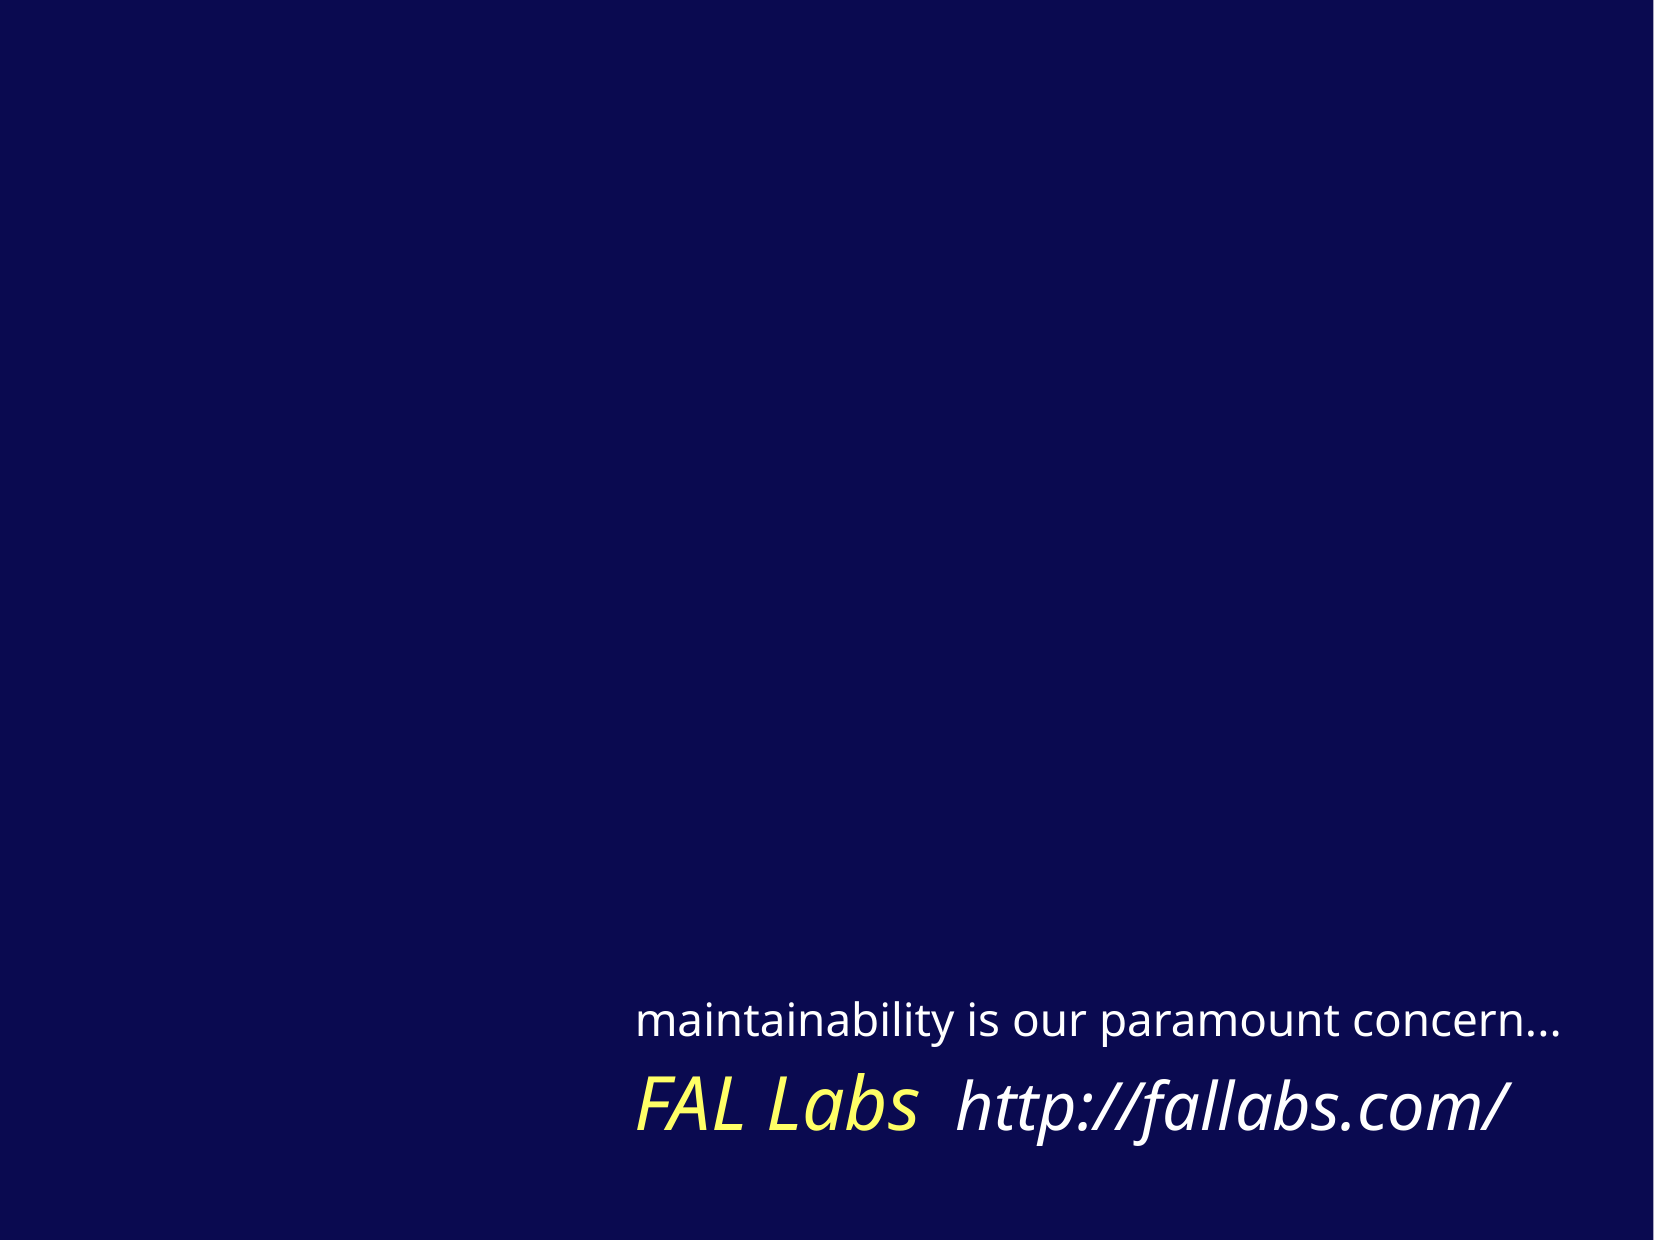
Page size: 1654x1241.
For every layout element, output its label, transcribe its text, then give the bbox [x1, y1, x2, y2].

text_box maintainability is our paramount concern... FAL Labs http://fallabs.com/ [620, 980, 1577, 1154]
